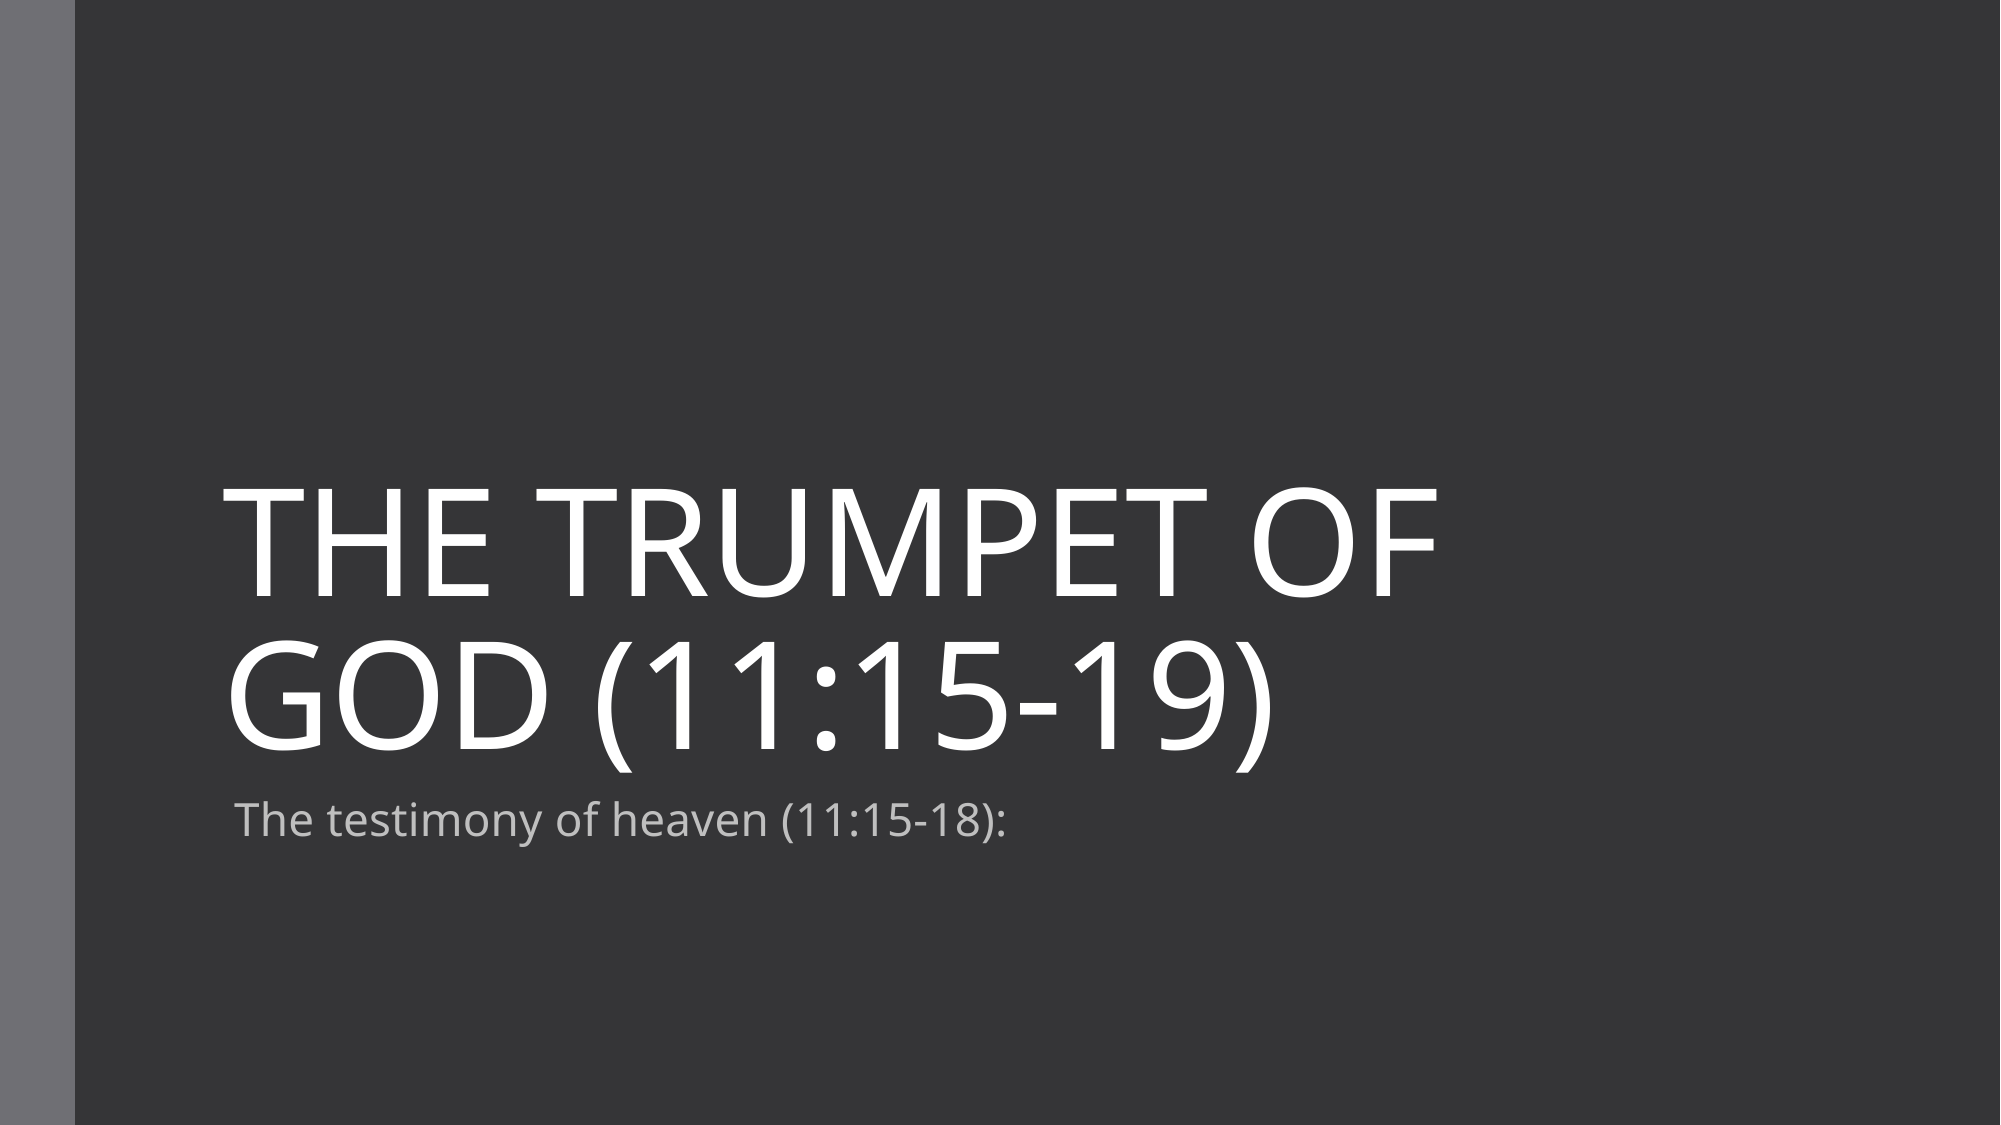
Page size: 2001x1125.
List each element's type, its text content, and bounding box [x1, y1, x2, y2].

title THE TRUMPET OF GOD (11:15-19) [206, 124, 1752, 787]
subtitle The testimony of heaven (11:15-18): [206, 787, 1752, 1066]
